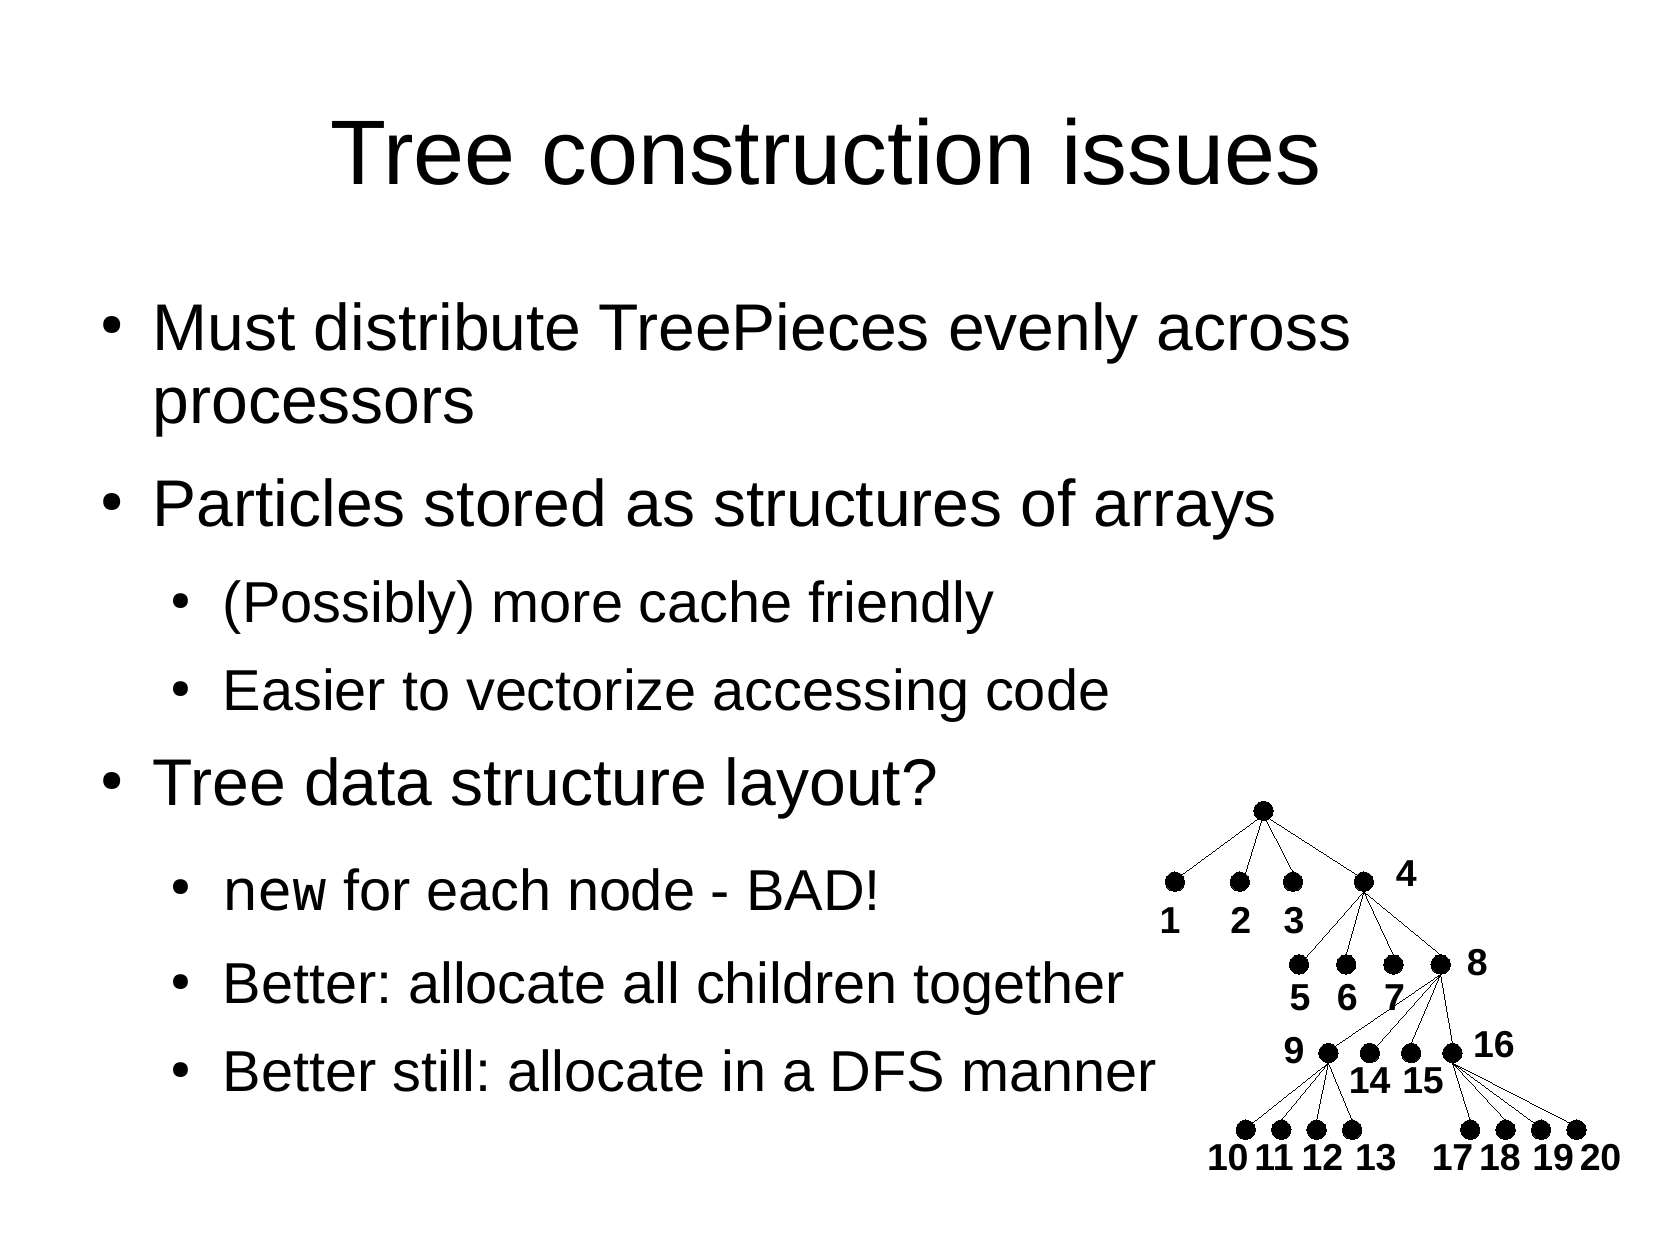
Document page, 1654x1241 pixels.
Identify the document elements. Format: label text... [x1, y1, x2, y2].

text_box [1360, 1043, 1380, 1051]
text_box [1401, 1043, 1421, 1051]
text_box [1354, 871, 1374, 892]
text_box 9 [1269, 1022, 1320, 1080]
text_box 17 [1417, 1128, 1464, 1186]
text_box [1307, 1120, 1326, 1128]
text_box 8 [1452, 933, 1503, 991]
text_box [1460, 1120, 1480, 1128]
text_box [1336, 954, 1356, 969]
text_box 14 [1334, 1051, 1387, 1109]
text_box 20 [1564, 1128, 1637, 1186]
list Must distribute TreePieces evenly across processors Particles stored as structures of arrays (Possibly) more cache friendly Easier to vectorize accessing code Tree data structure layout? new for each node - BAD! Better: allocate all children together Better still: allocate in a DFS manner [82, 290, 1571, 1109]
text_box 7 [1373, 969, 1420, 1026]
text_box 18 [1464, 1128, 1517, 1186]
text_box [1342, 1120, 1362, 1128]
text_box 3 [1268, 892, 1320, 950]
text_box [1283, 872, 1303, 892]
text_box [1253, 801, 1274, 821]
text_box [1531, 1119, 1551, 1128]
text_box 16 [1458, 1016, 1530, 1074]
text_box 15 [1387, 1051, 1459, 1109]
text_box 5 [1274, 969, 1322, 1026]
text_box [1320, 1043, 1338, 1063]
text_box 19 [1517, 1128, 1564, 1186]
text_box 1 [1144, 892, 1196, 950]
text_box 10 [1192, 1128, 1239, 1186]
text_box [1430, 954, 1451, 975]
text_box [1230, 871, 1250, 892]
text_box 13 [1340, 1128, 1412, 1186]
text_box 11 [1239, 1128, 1286, 1186]
text_box [1443, 1043, 1458, 1051]
text_box 2 [1215, 892, 1267, 950]
text_box [1567, 1119, 1586, 1128]
text_box 4 [1381, 845, 1432, 902]
text_box [1271, 1120, 1291, 1128]
text_box [1289, 954, 1309, 969]
text_box [1236, 1119, 1256, 1128]
text_box 12 [1286, 1128, 1340, 1186]
title Tree construction issues [82, 56, 1571, 250]
text_box [1165, 871, 1185, 892]
text_box 6 [1322, 969, 1373, 1026]
text_box [1496, 1120, 1515, 1128]
text_box [1383, 954, 1404, 969]
